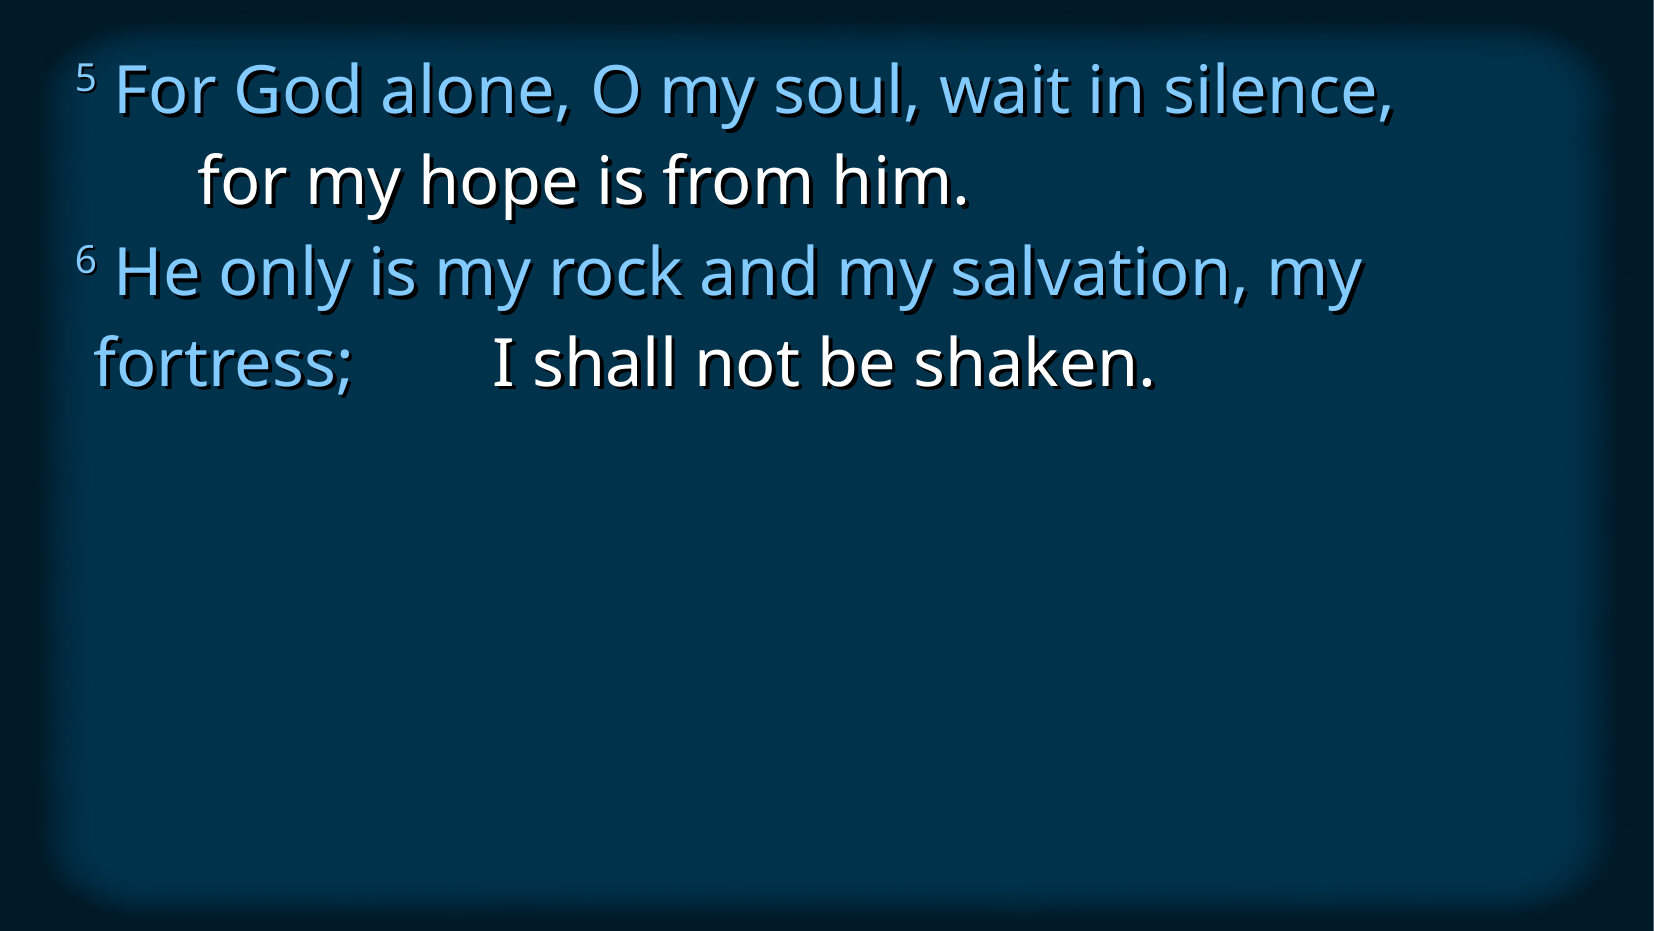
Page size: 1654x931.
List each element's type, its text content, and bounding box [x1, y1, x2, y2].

picture [0, 0, 1654, 931]
text_box 5 For God alone, O my soul, wait in silence, for my hope is from him. 6 He only is my rock and my salvation, my fortress; I shall not be shaken. [60, 35, 1591, 406]
